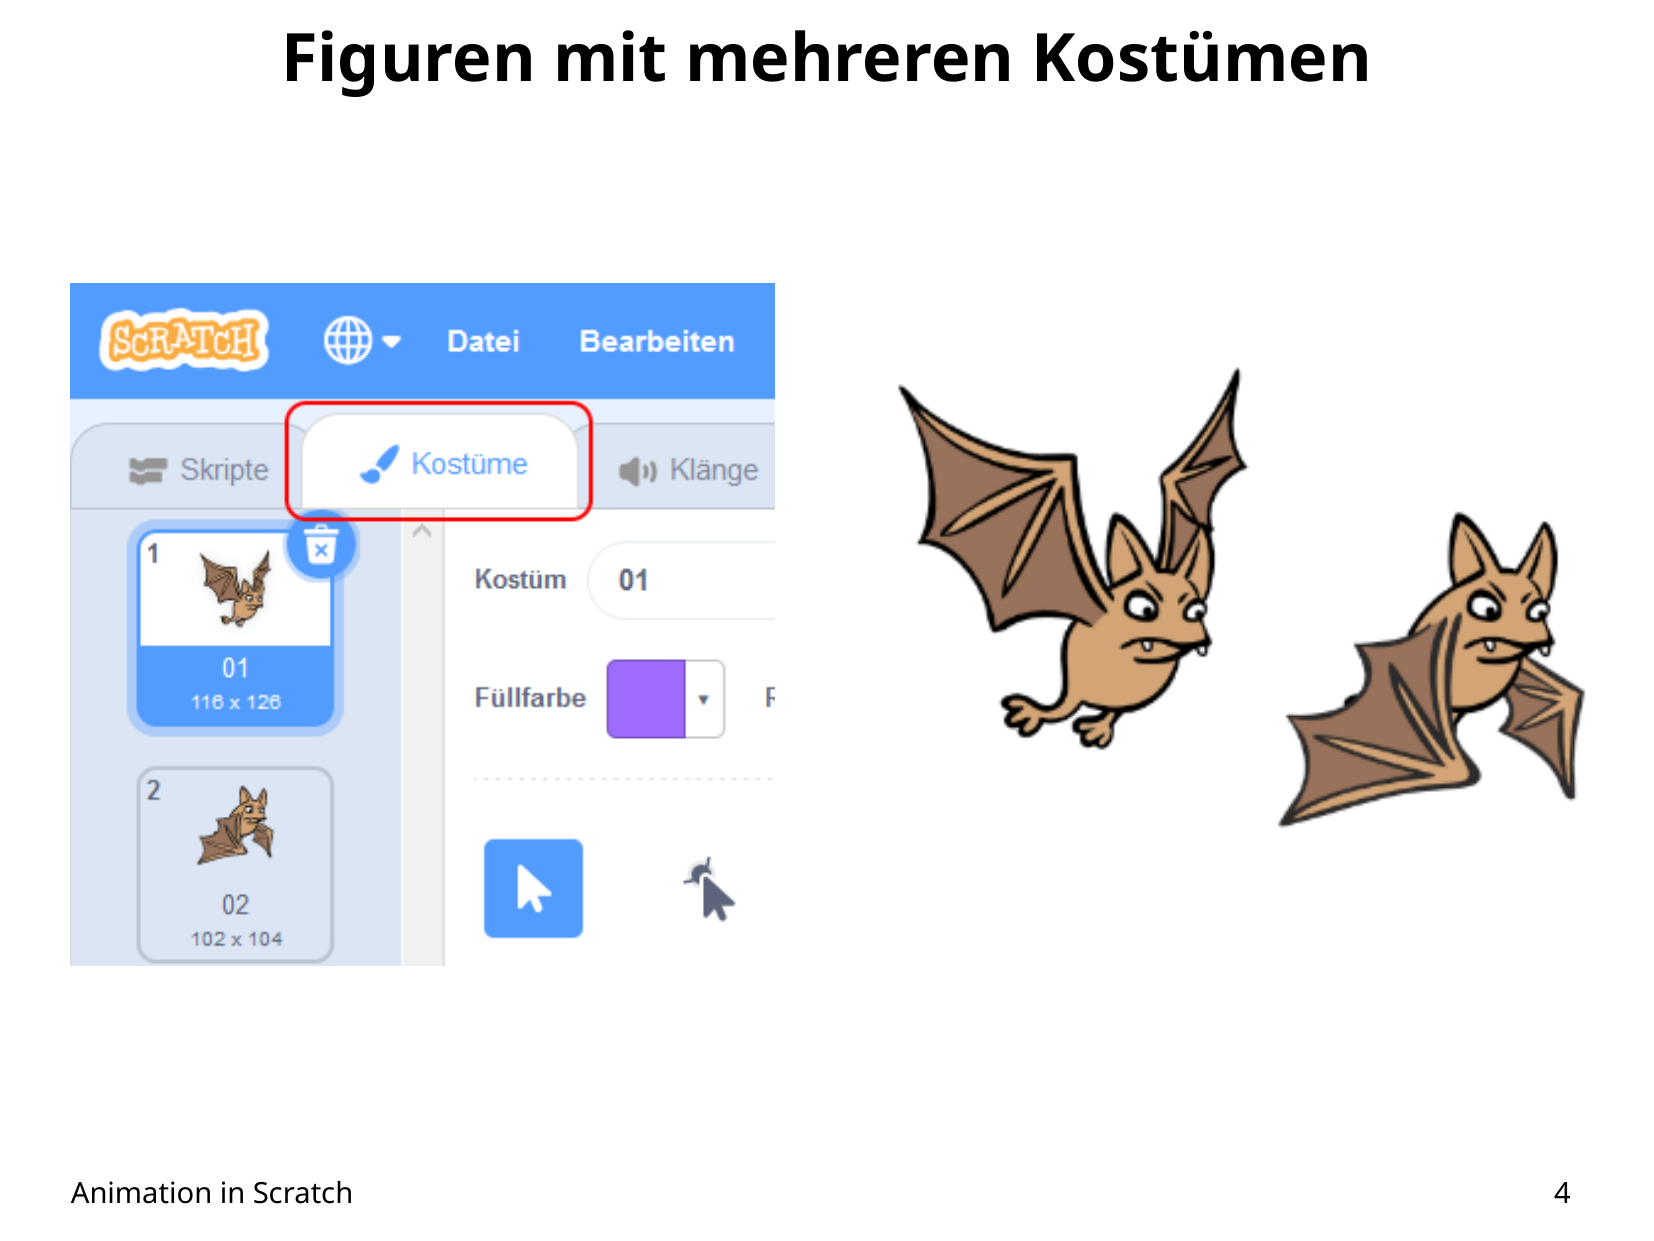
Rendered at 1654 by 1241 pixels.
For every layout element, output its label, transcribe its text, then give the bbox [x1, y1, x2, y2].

picture [70, 283, 775, 966]
title Figuren mit mehreren Kostümen [0, 5, 1654, 107]
picture [897, 366, 1595, 831]
